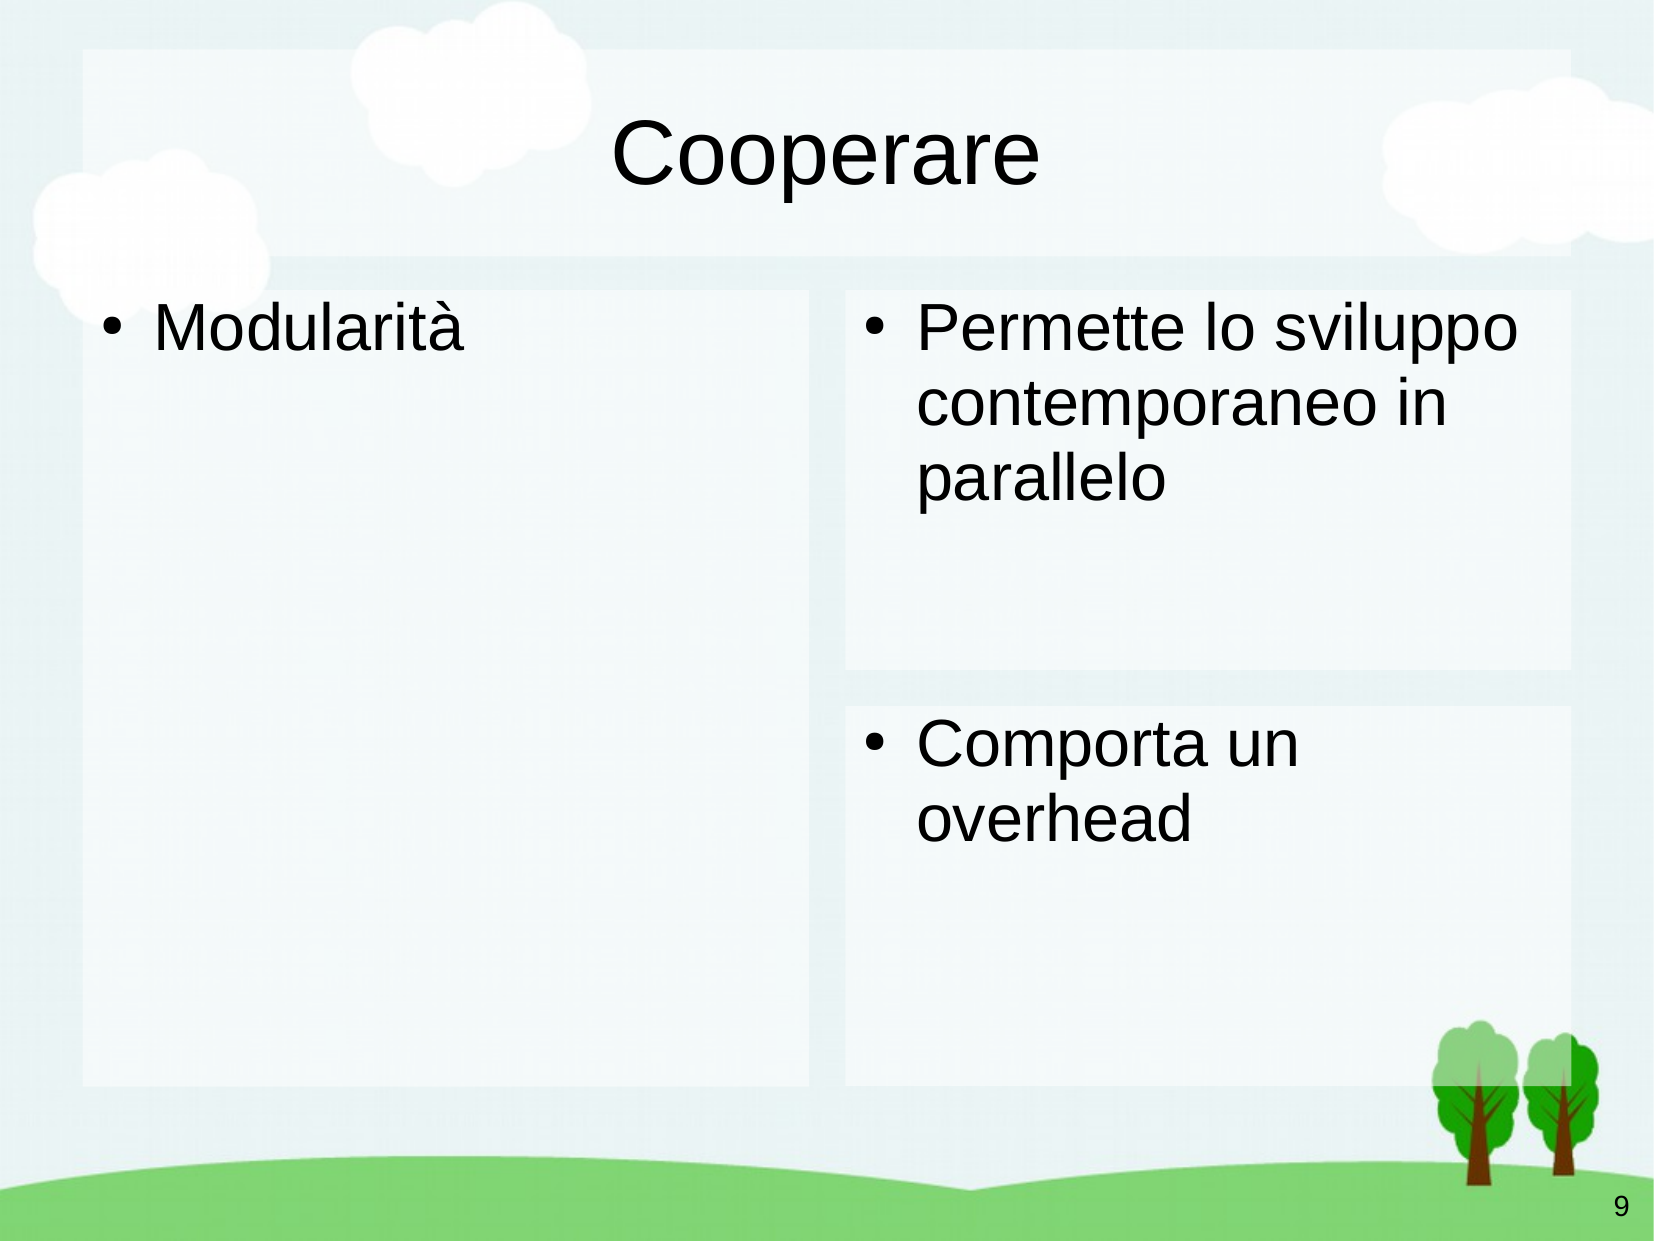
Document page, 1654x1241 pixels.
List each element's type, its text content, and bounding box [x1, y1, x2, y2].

list Modularità [82, 290, 809, 1087]
list Comporta un overhead [845, 706, 1572, 1087]
title Cooperare [82, 49, 1571, 257]
picture [0, 0, 1654, 1241]
list Permette lo sviluppo contemporaneo in parallelo [845, 290, 1572, 671]
